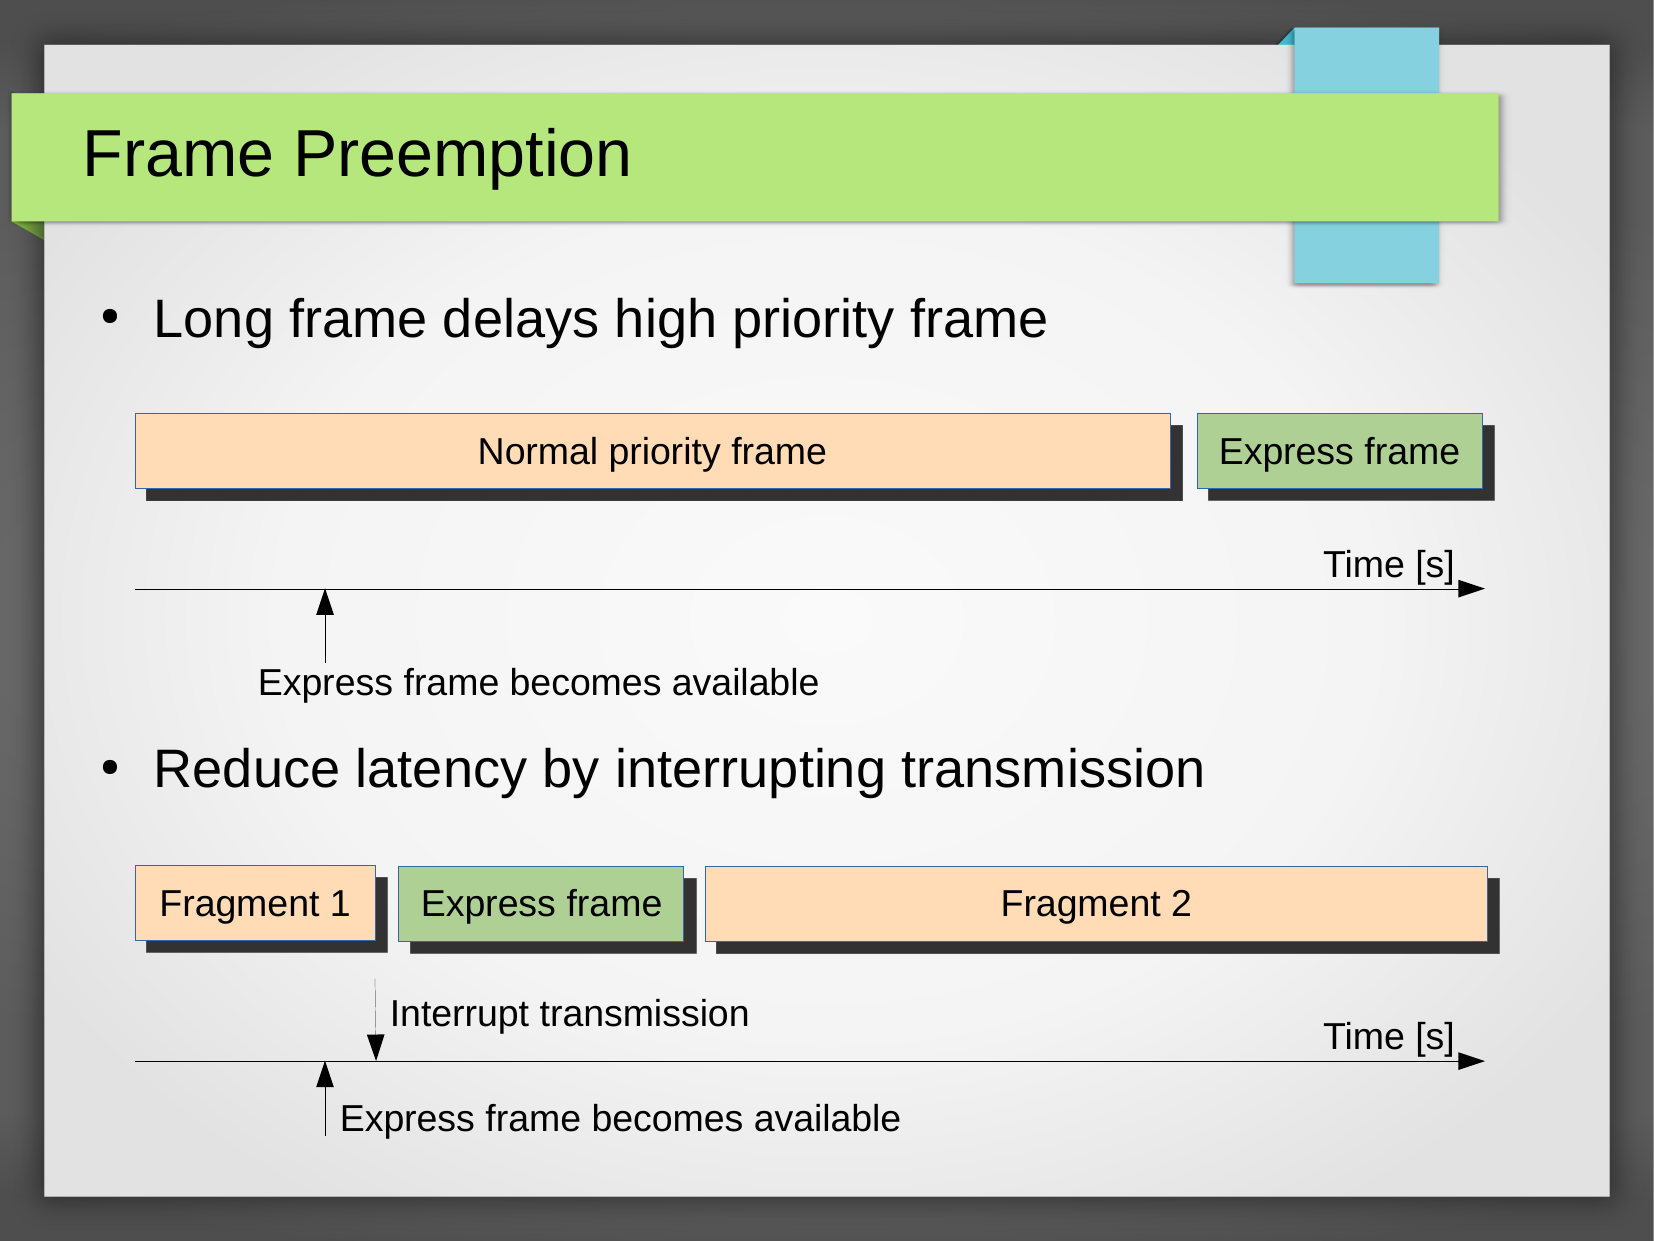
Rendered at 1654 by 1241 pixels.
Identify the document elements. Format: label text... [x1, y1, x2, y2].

text_box Time [s] [1308, 1008, 1471, 1066]
text_box Fragment 1 [135, 865, 376, 941]
text_box Express frame [398, 866, 684, 942]
picture [0, 0, 1654, 1241]
text_box Express frame becomes available [243, 654, 871, 711]
text_box Fragment 2 [705, 866, 1488, 942]
text_box Express frame becomes available [325, 1089, 961, 1147]
text_box Time [s] [1308, 535, 1471, 593]
text_box Interrupt transmission [375, 984, 796, 1051]
text_box Express frame [1197, 413, 1483, 489]
text_box Normal priority frame [135, 413, 1171, 489]
list Long frame delays high priority frame Reduce latency by interrupting transmission [82, 288, 1571, 1008]
title Frame Preemption [82, 94, 1264, 213]
